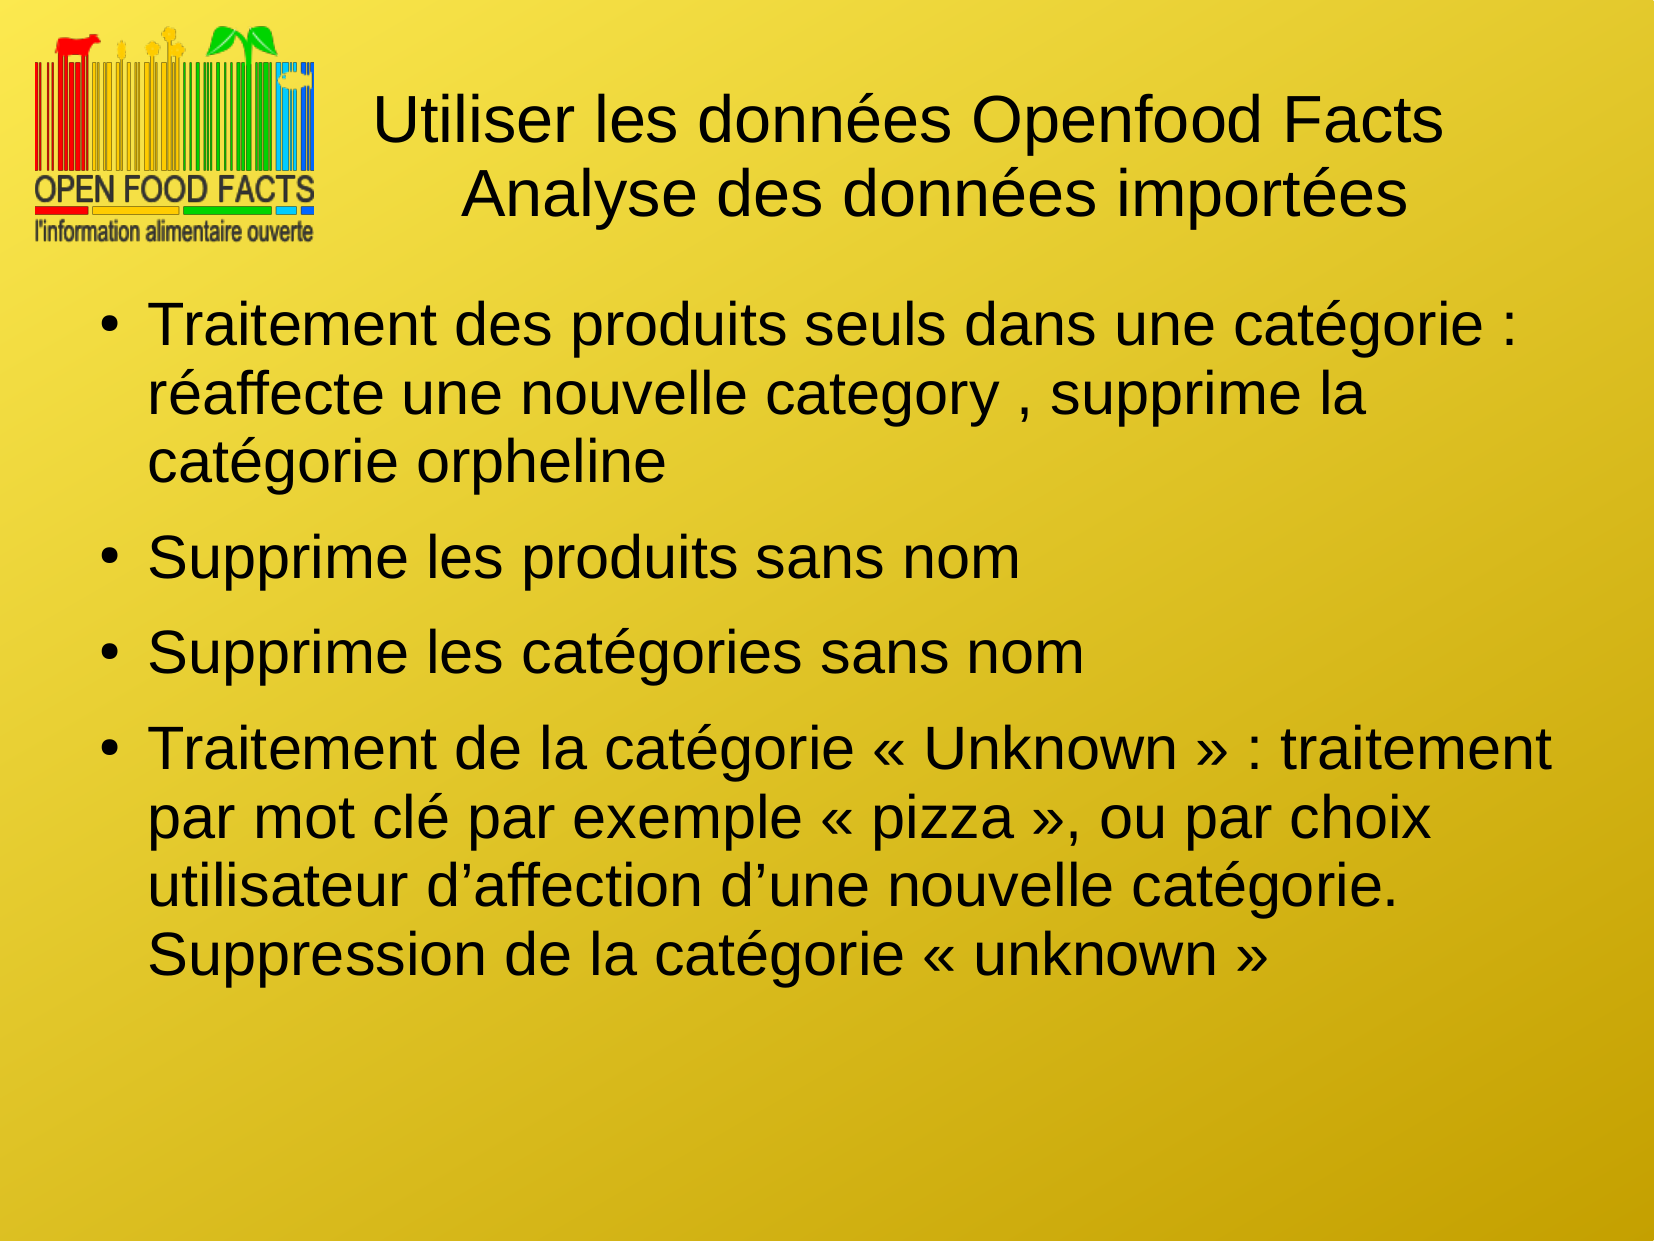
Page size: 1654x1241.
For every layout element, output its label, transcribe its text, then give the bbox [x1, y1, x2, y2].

title Utiliser les données Openfood Facts Analyse des données importées [165, 52, 1654, 260]
list Traitement des produits seuls dans une catégorie : réaffecte une nouvelle category , supprime la catégorie orpheline Supprime les produits sans nom Supprime les catégories sans nom Traitement de la catégorie « Unknown » : traitement par mot clé par exemple « pizza », ou par choix utilisateur d’affection d’une nouvelle catégorie. Suppression de la catégorie « unknown » [82, 290, 1571, 1010]
picture [35, 22, 314, 257]
